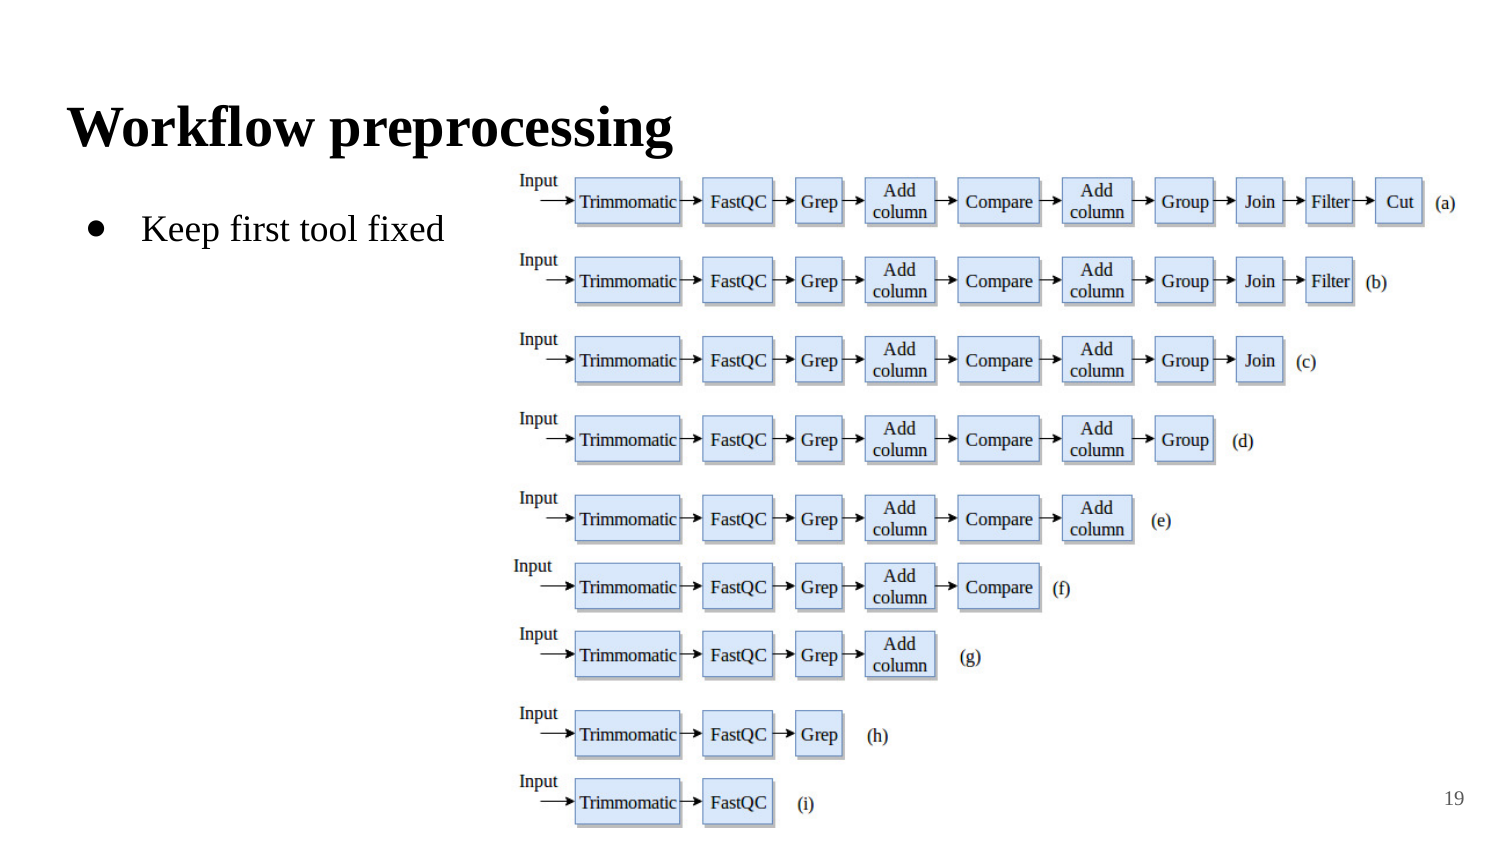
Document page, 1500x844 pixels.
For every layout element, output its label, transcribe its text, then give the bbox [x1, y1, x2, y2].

picture [511, 166, 1469, 828]
slide_number <number> [1389, 764, 1480, 830]
title Workflow preprocessing [51, 72, 1449, 167]
list Keep first tool fixed [51, 189, 511, 750]
